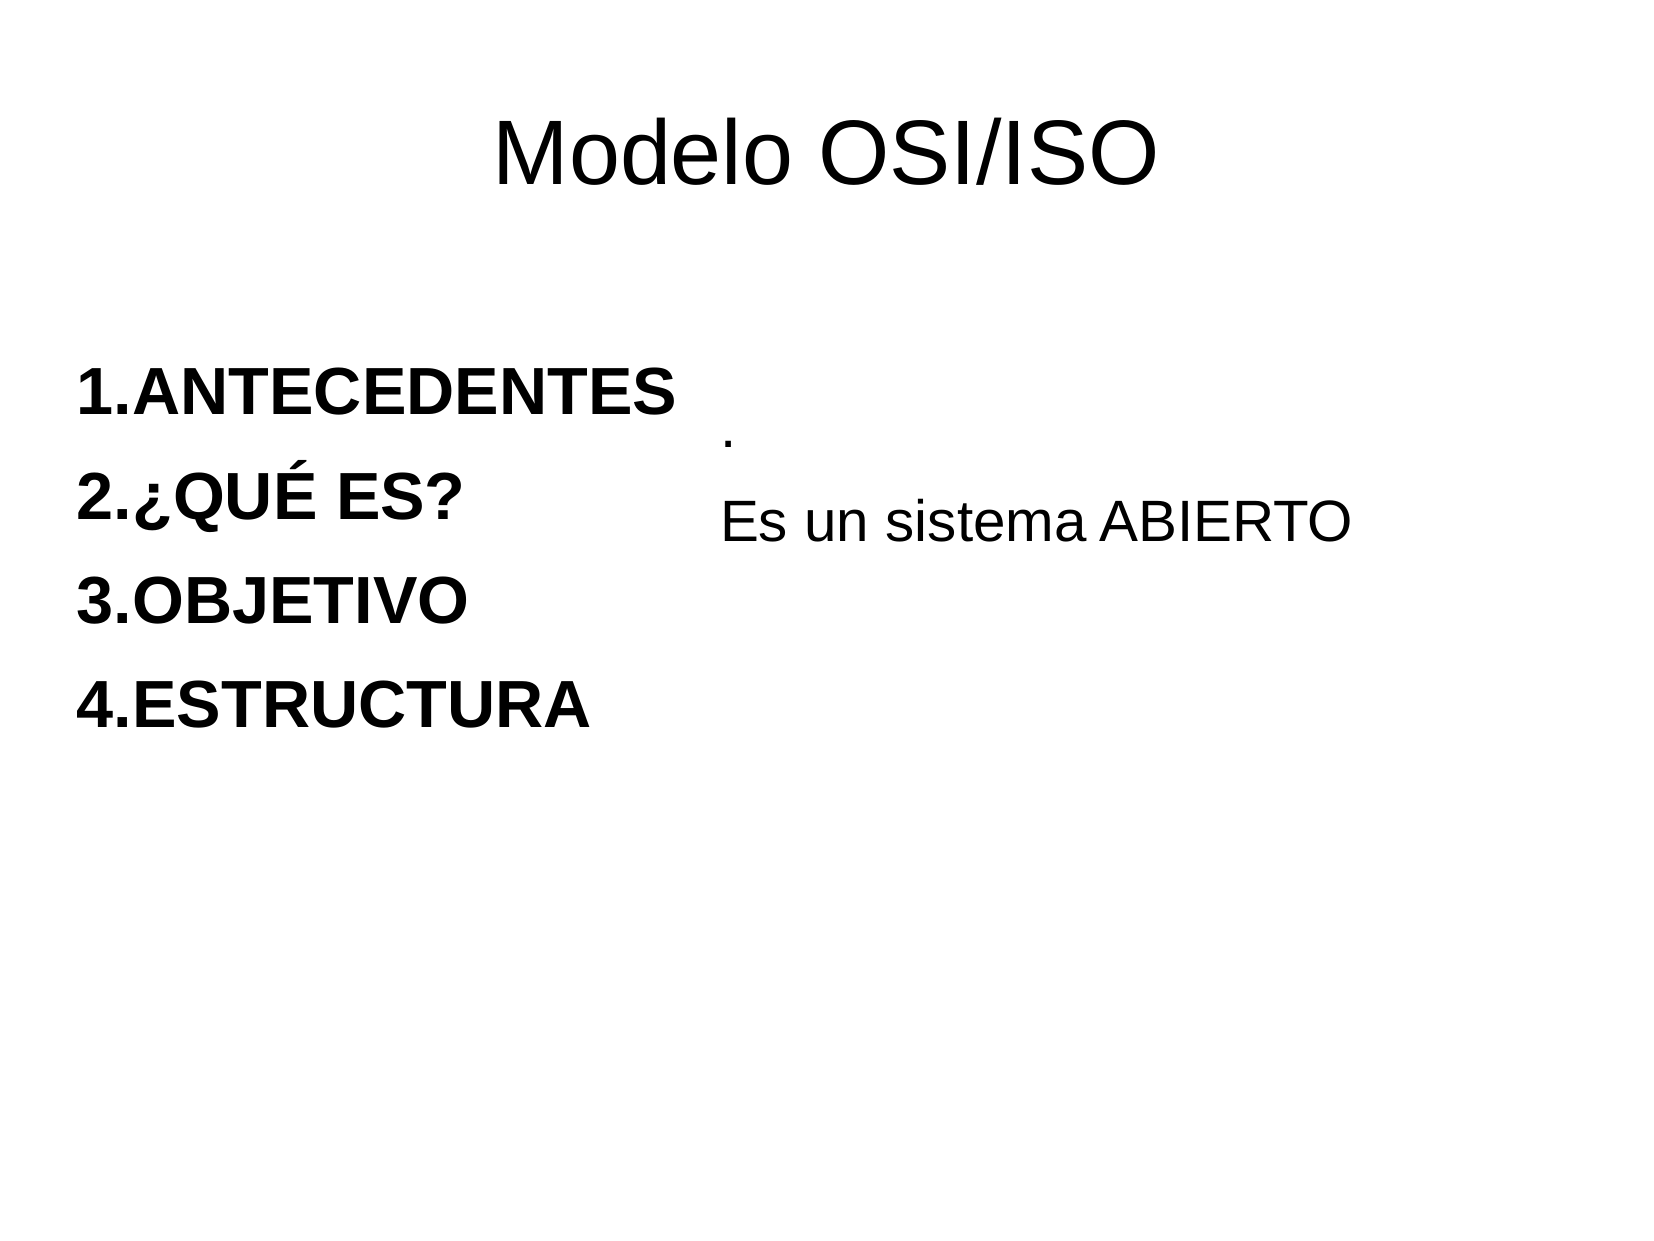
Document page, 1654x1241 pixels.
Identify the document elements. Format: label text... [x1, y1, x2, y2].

list . Es un sistema ABIERTO [720, 290, 1630, 1109]
list ANTECEDENTES ¿QUÉ ES? OBJETIVO ESTRUCTURA [59, 354, 686, 1126]
title Modelo OSI/ISO [82, 49, 1571, 257]
